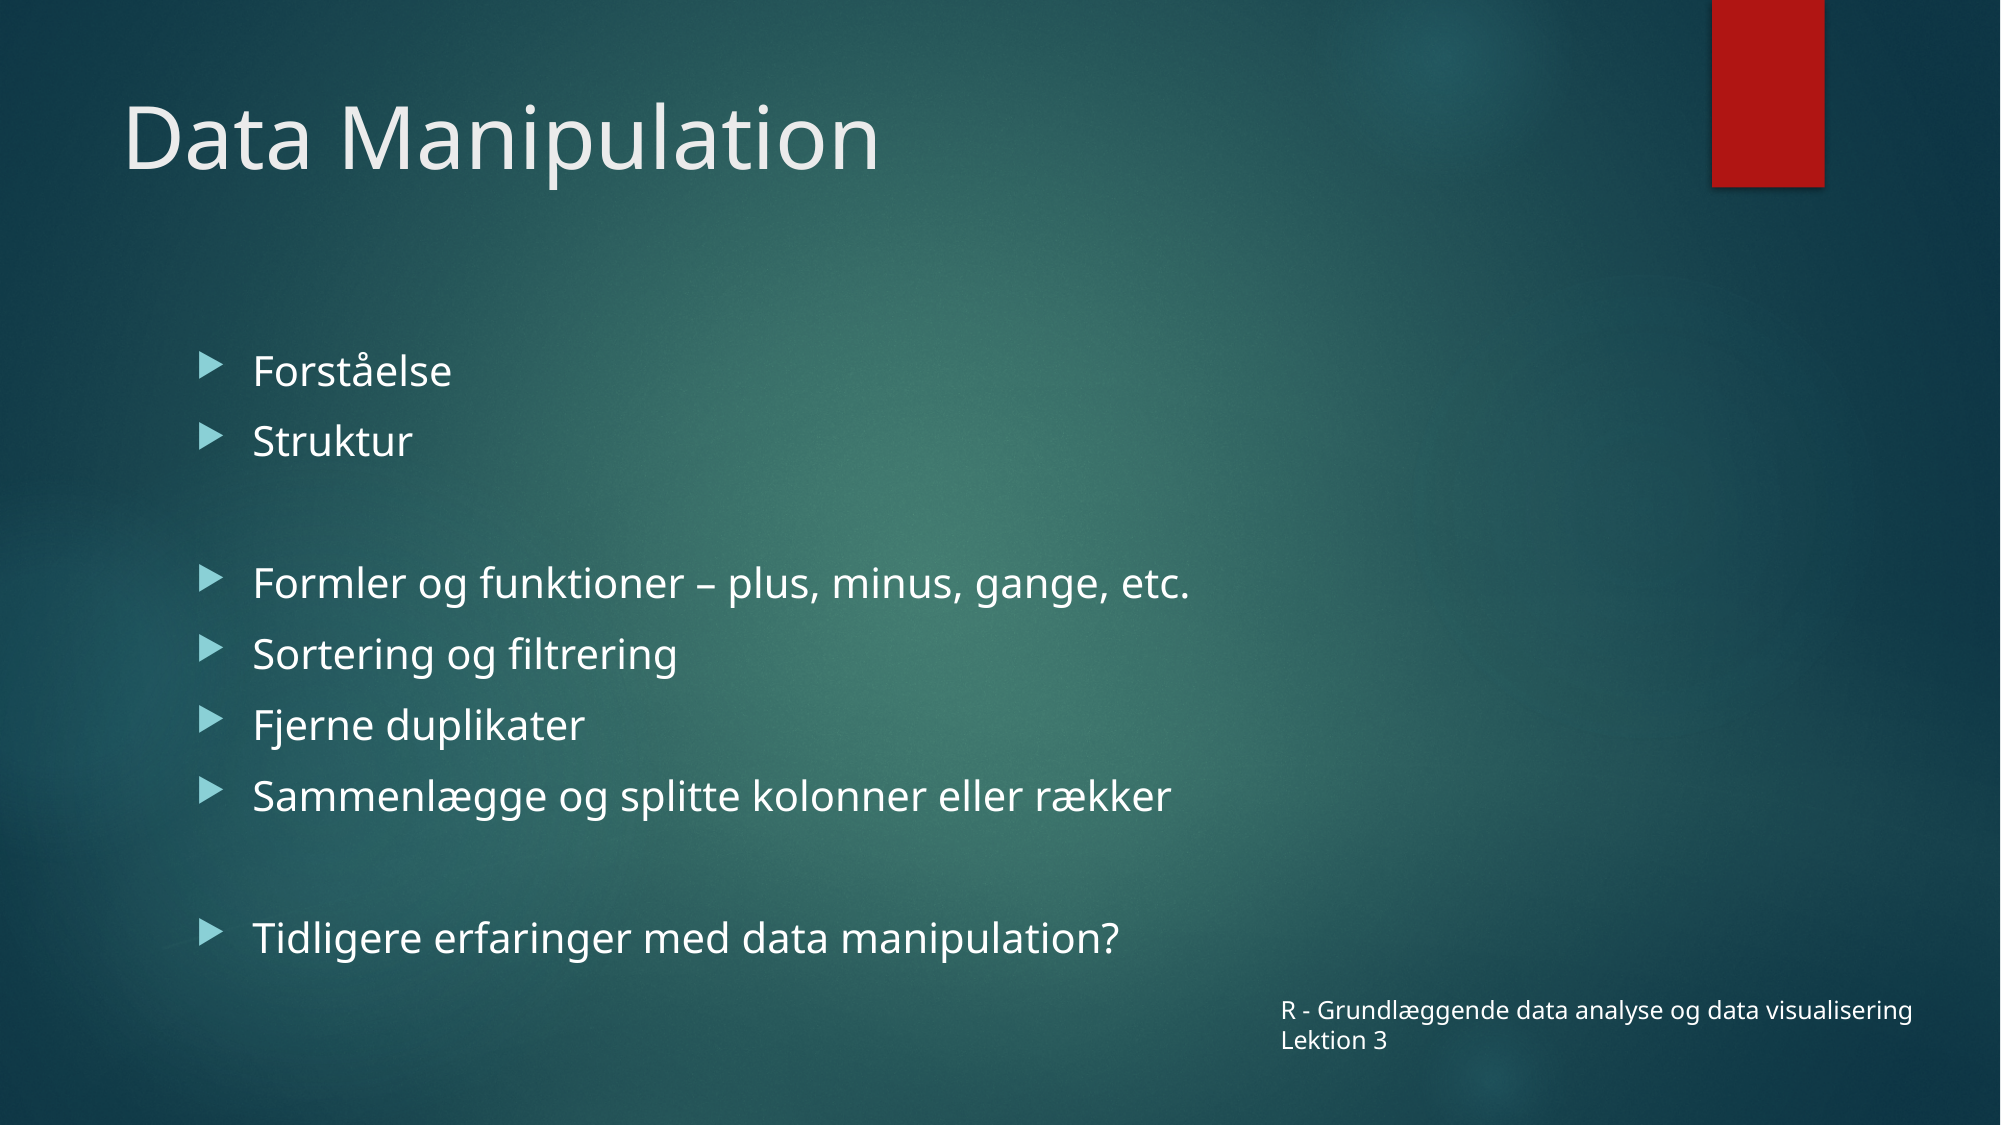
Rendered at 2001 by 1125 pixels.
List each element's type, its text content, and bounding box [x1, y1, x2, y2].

title Data Manipulation [106, 74, 1649, 304]
text_box R - Grundlæggende data analyse og data visualisering Lektion 3 [1265, 987, 1974, 1062]
list Forståelse Struktur Formler og funktioner – plus, minus, gange, etc. Sortering og filtrering Fjerne duplikater Sammenlægge og splitte kolonner eller rækker Tidligere erfaringer med data manipulation? [181, 336, 1649, 1025]
picture [0, 0, 2001, 1125]
